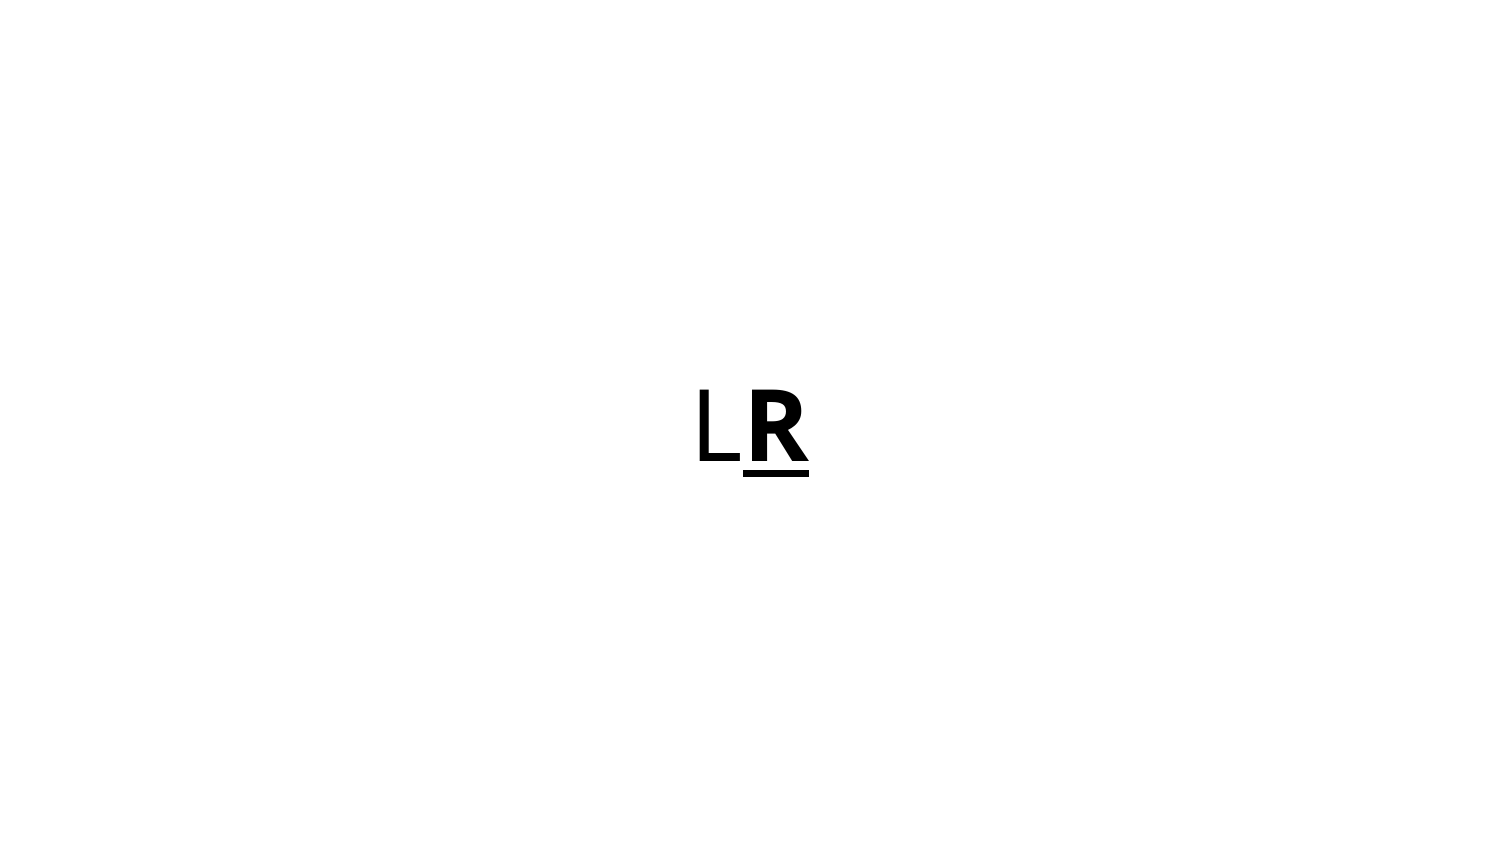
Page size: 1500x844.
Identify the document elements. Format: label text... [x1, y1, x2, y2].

text_box LR [503, 0, 996, 844]
